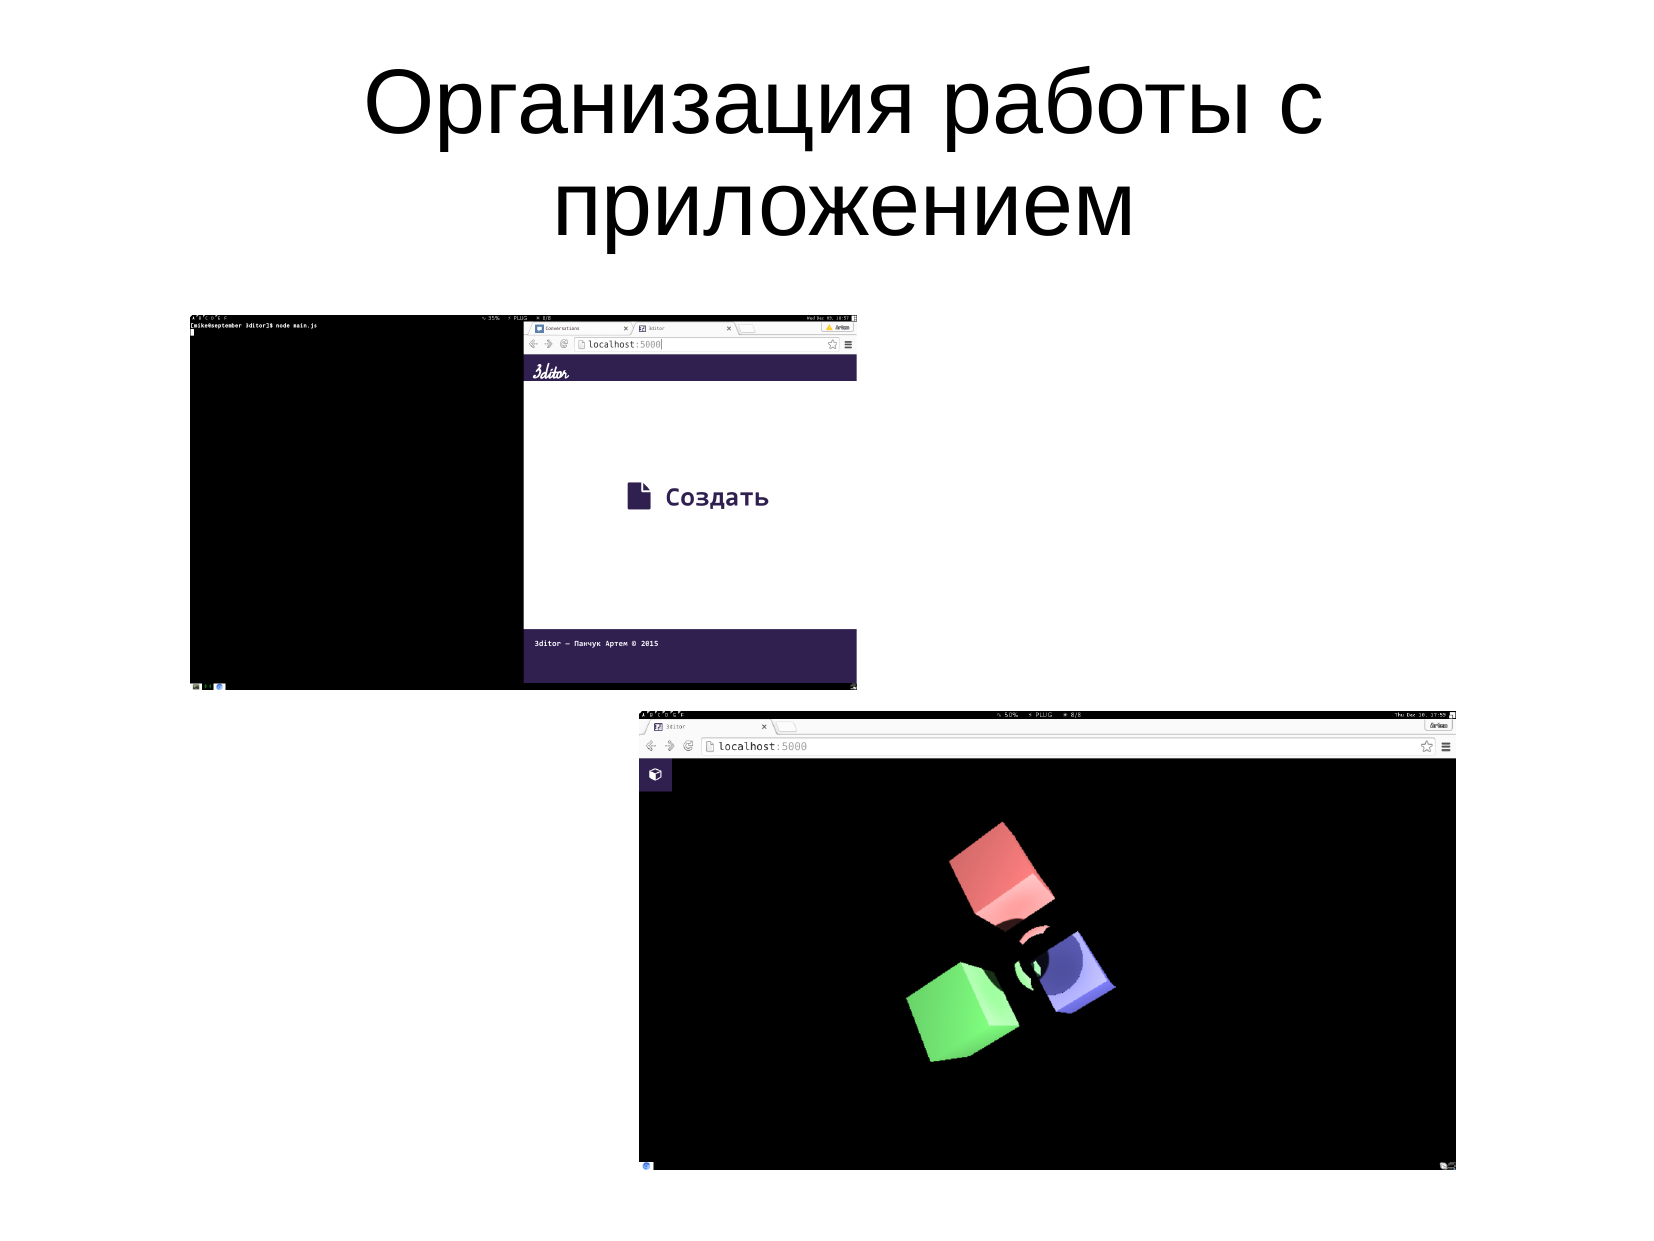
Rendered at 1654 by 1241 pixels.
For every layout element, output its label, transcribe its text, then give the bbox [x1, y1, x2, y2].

picture [639, 711, 1456, 1171]
picture [190, 315, 857, 691]
title Организация работы с приложением [82, 49, 1571, 257]
